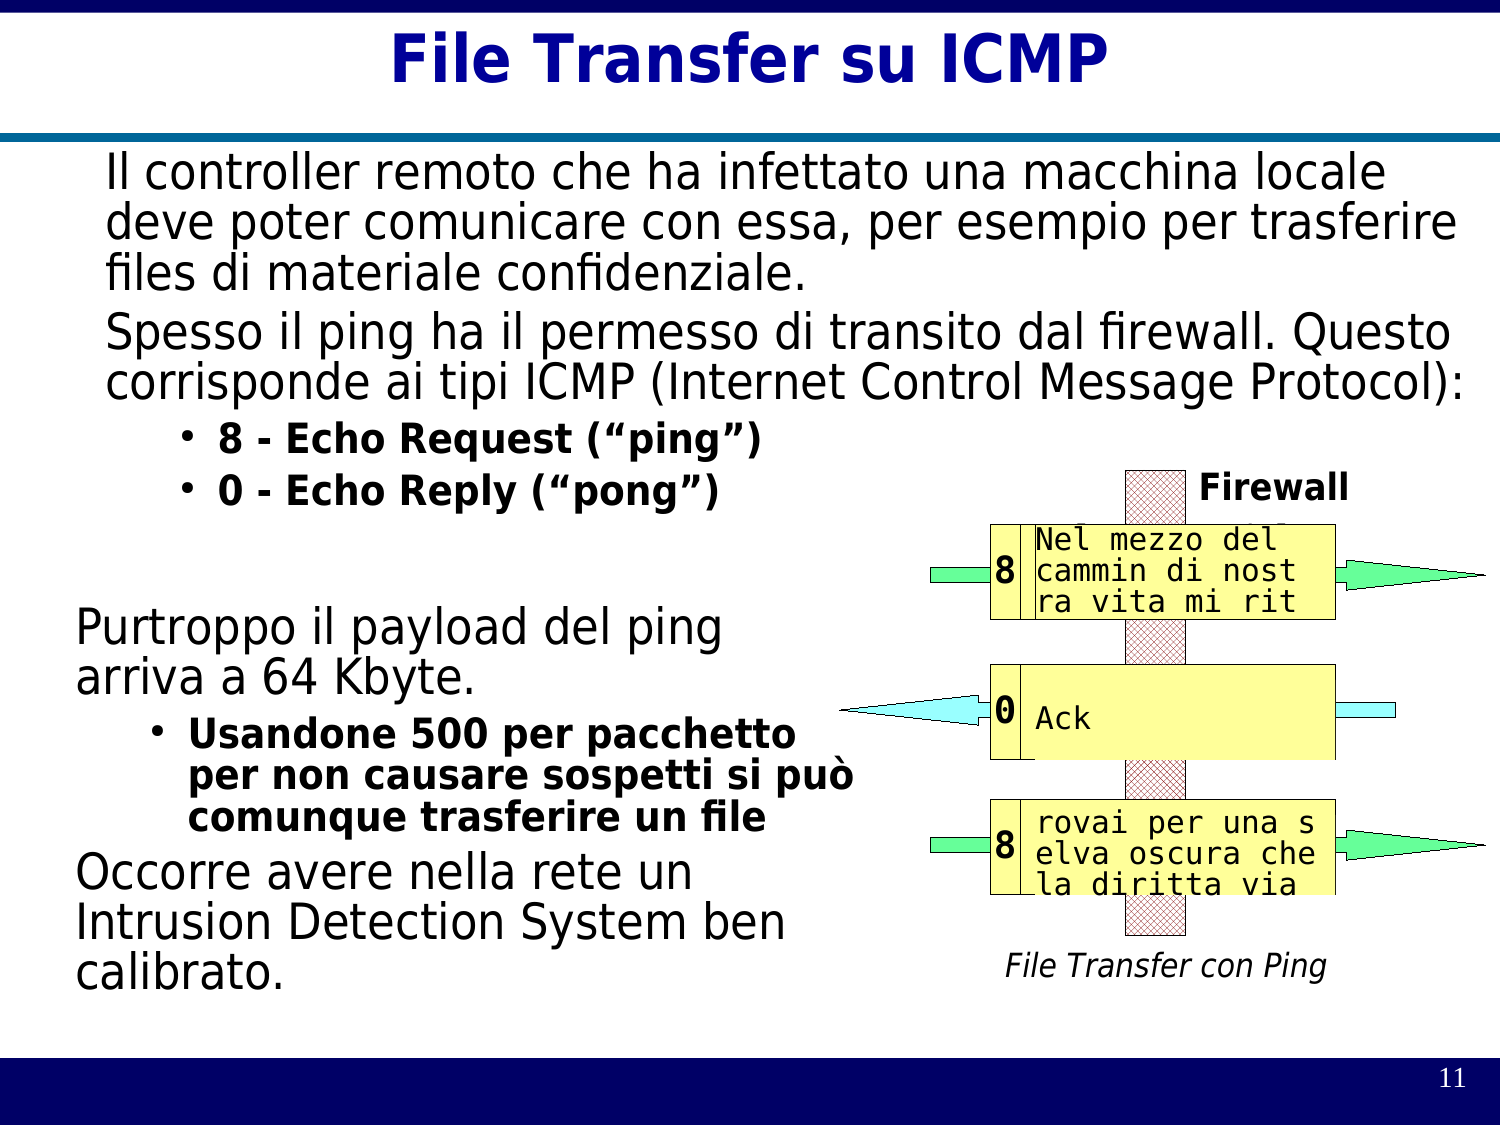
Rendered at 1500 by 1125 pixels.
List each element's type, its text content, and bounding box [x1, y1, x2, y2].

text_box [1336, 830, 1486, 861]
list Purtroppo il payload del ping arriva a 64 Kbyte. Usandone 500 per pacchetto per non causare sospetti si può comunque trasferire un file Occorre avere nella rete un Intrusion Detection System ben calibrato. [0, 604, 856, 1020]
text_box Nel mezzo del cammin di nost ra vita mi rit [1035, 524, 1336, 620]
text_box [1021, 760, 1336, 895]
text_box File Transfer con Ping [1005, 951, 1326, 991]
text_box [1125, 895, 1186, 936]
title File Transfer su ICMP [30, 0, 1471, 126]
text_box rovai per una s elva oscura che la diritta via [1035, 814, 1336, 895]
text_box [930, 567, 990, 583]
text_box [1336, 560, 1486, 591]
text_box [1125, 470, 1186, 524]
text_box 8 [990, 799, 1021, 895]
list Il controller remoto che ha infettato una macchina locale deve poter comunicare con essa, per esempio per trasferire files di materiale confidenziale. Spesso il ping ha il permesso di transito dal firewall. Questo corrisponde ai tipi ICMP (Internet Control Message Protocol): 8 - Echo Request (“ping”) 0 - Echo Reply (“pong”) [30, 149, 1471, 582]
text_box [1021, 524, 1035, 620]
text_box Firewall [1198, 470, 1351, 514]
text_box Ack [1035, 679, 1336, 760]
text_box [930, 837, 990, 853]
text_box 8 [990, 524, 1021, 620]
text_box 0 [990, 664, 1021, 760]
text_box [839, 695, 990, 726]
text_box [1021, 620, 1336, 760]
text_box [1336, 702, 1396, 718]
